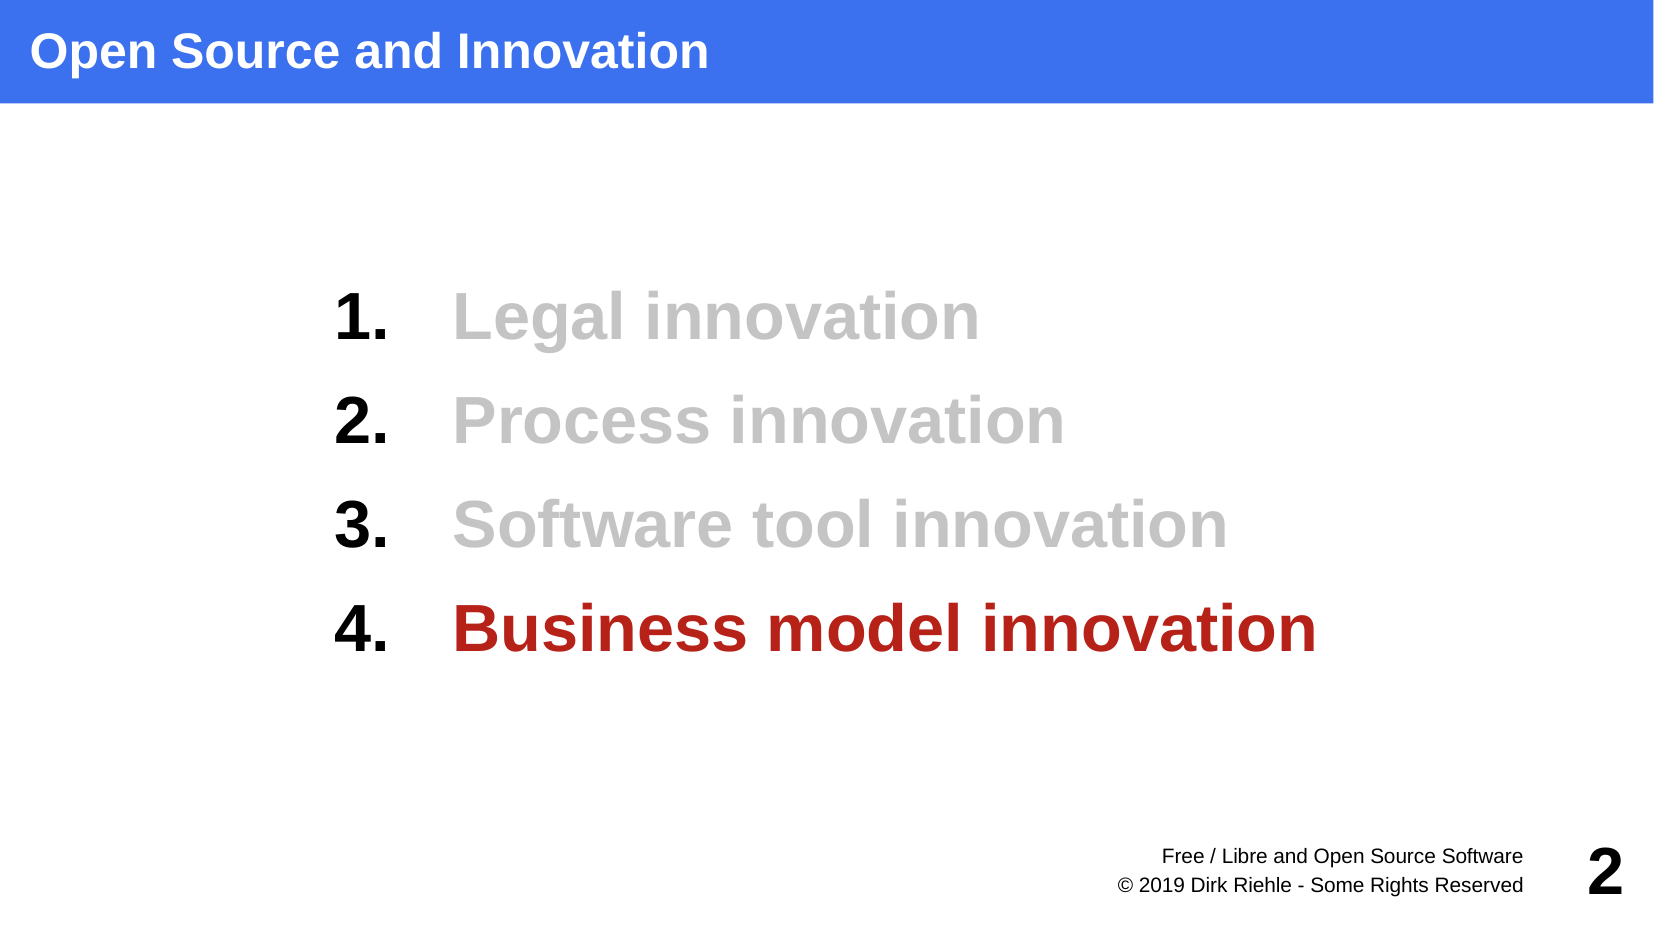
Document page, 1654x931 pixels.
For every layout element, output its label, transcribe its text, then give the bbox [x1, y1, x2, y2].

subtitle Legal innovation Process innovation Software tool innovation Business model innovation [29, 132, 1625, 813]
title Open Source and Innovation [0, 0, 1654, 104]
